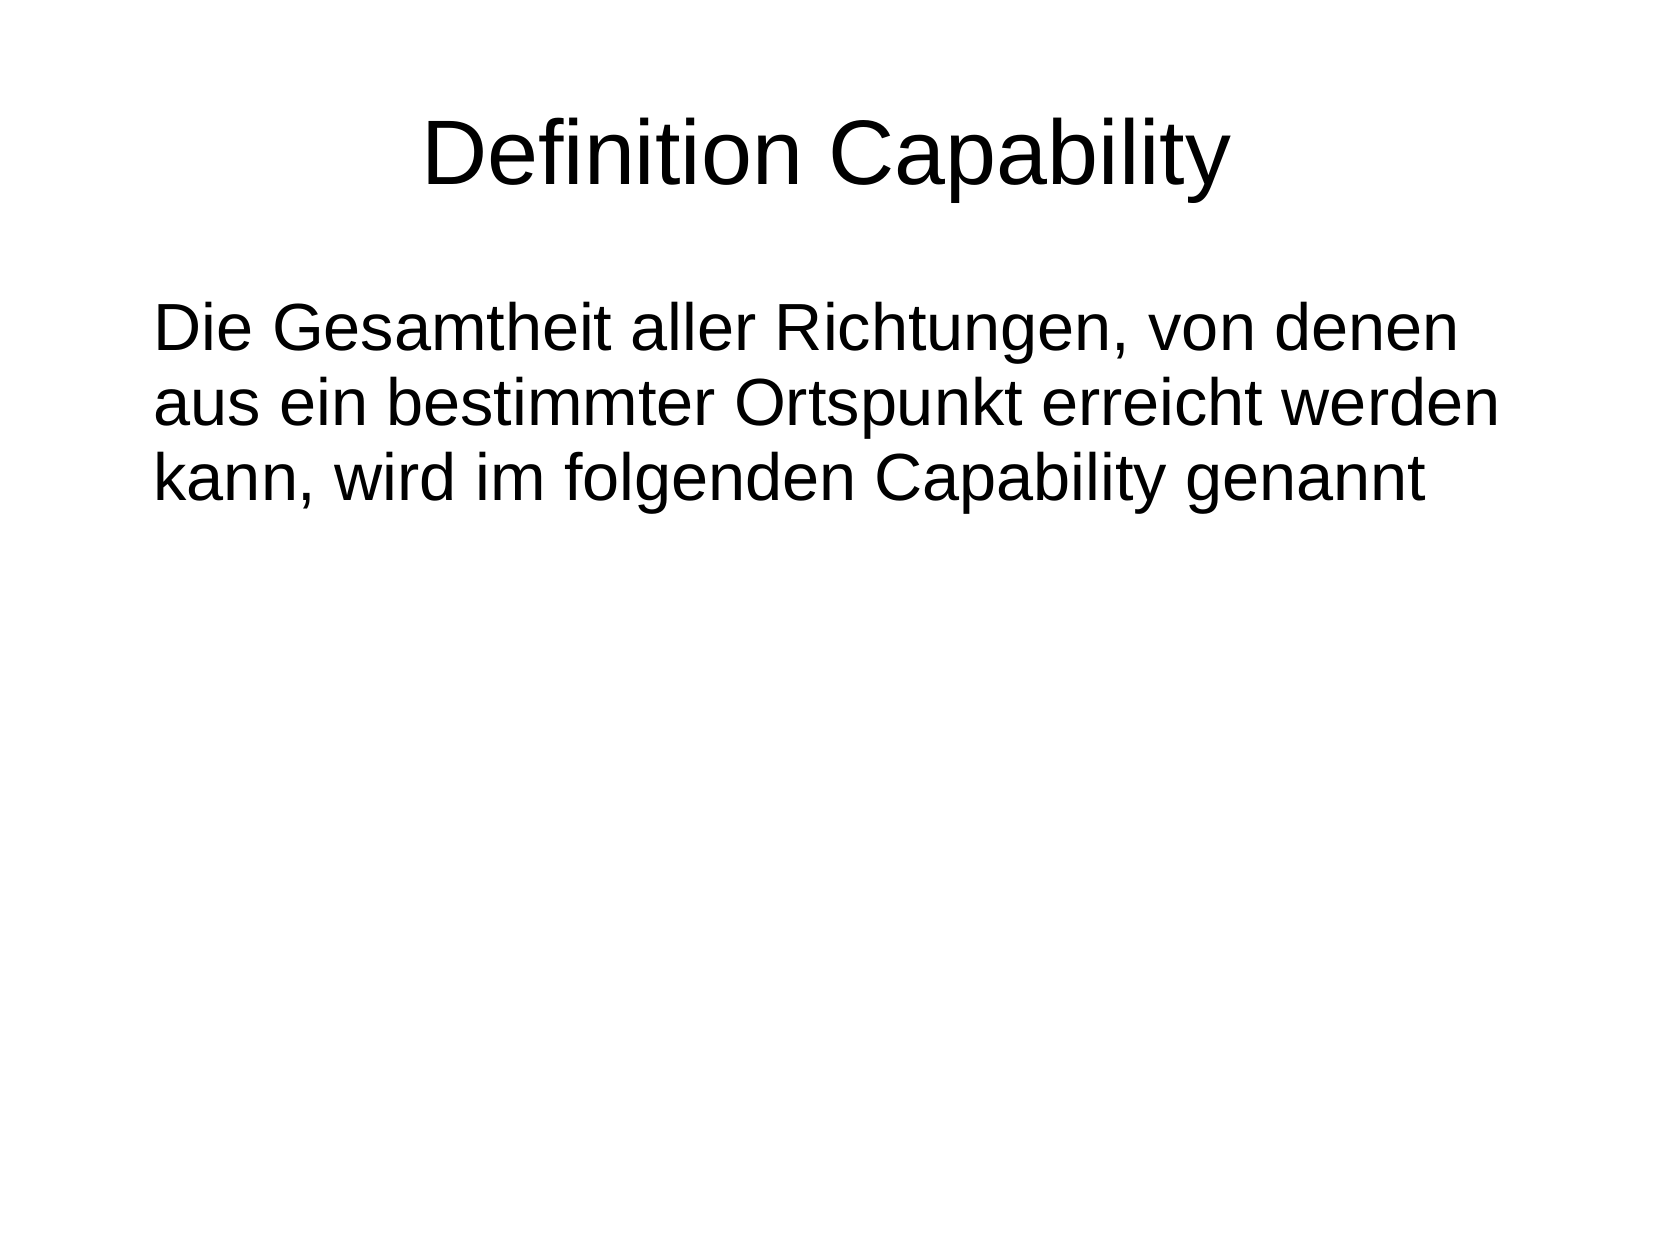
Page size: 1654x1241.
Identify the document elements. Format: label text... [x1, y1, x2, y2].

list Die Gesamtheit aller Richtungen, von denen aus ein bestimmter Ortspunkt erreicht werden kann, wird im folgenden Capability genannt [82, 290, 1571, 1109]
title Definition Capability [82, 49, 1571, 257]
